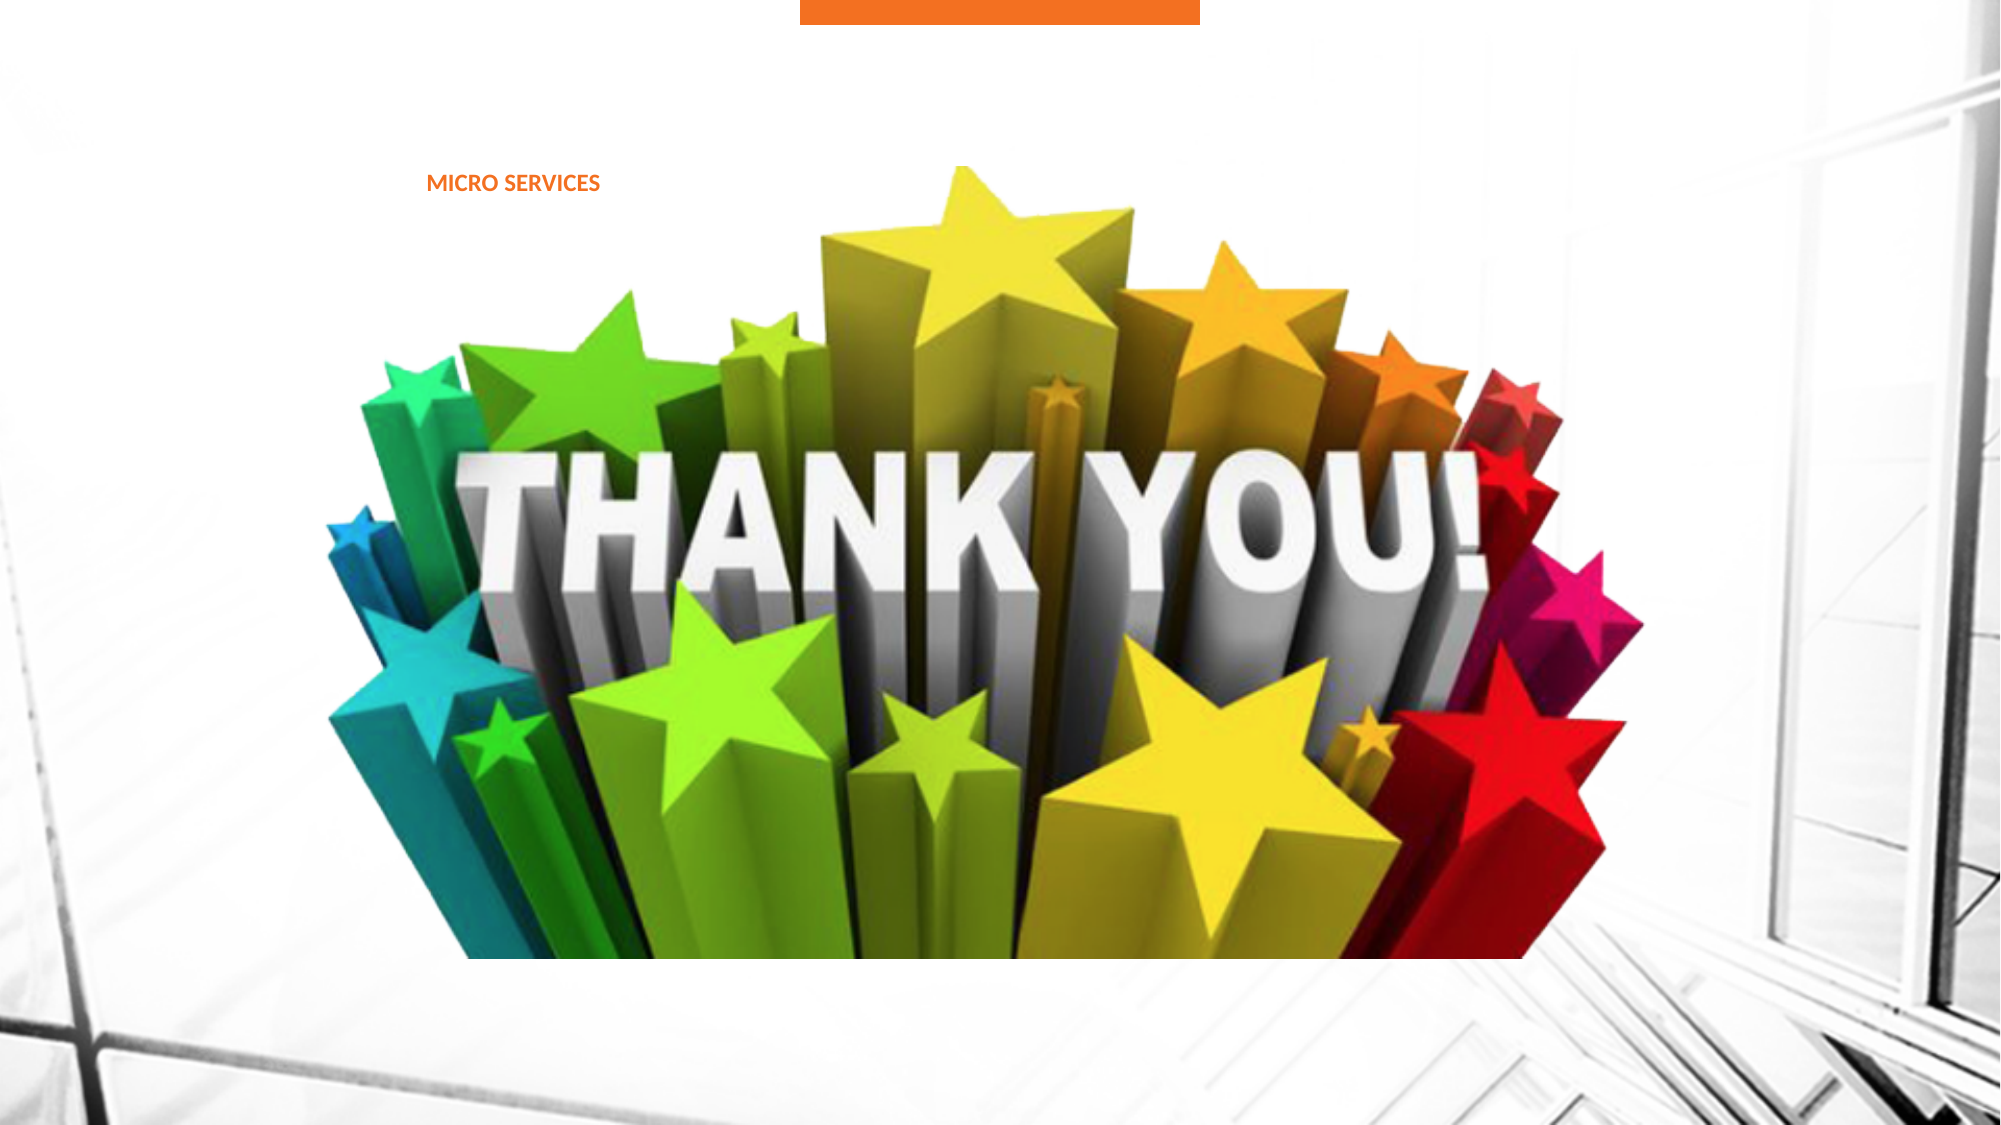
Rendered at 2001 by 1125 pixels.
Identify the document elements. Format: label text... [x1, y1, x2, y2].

picture [258, 166, 1742, 959]
list Micro Services [50, 12, 1951, 63]
